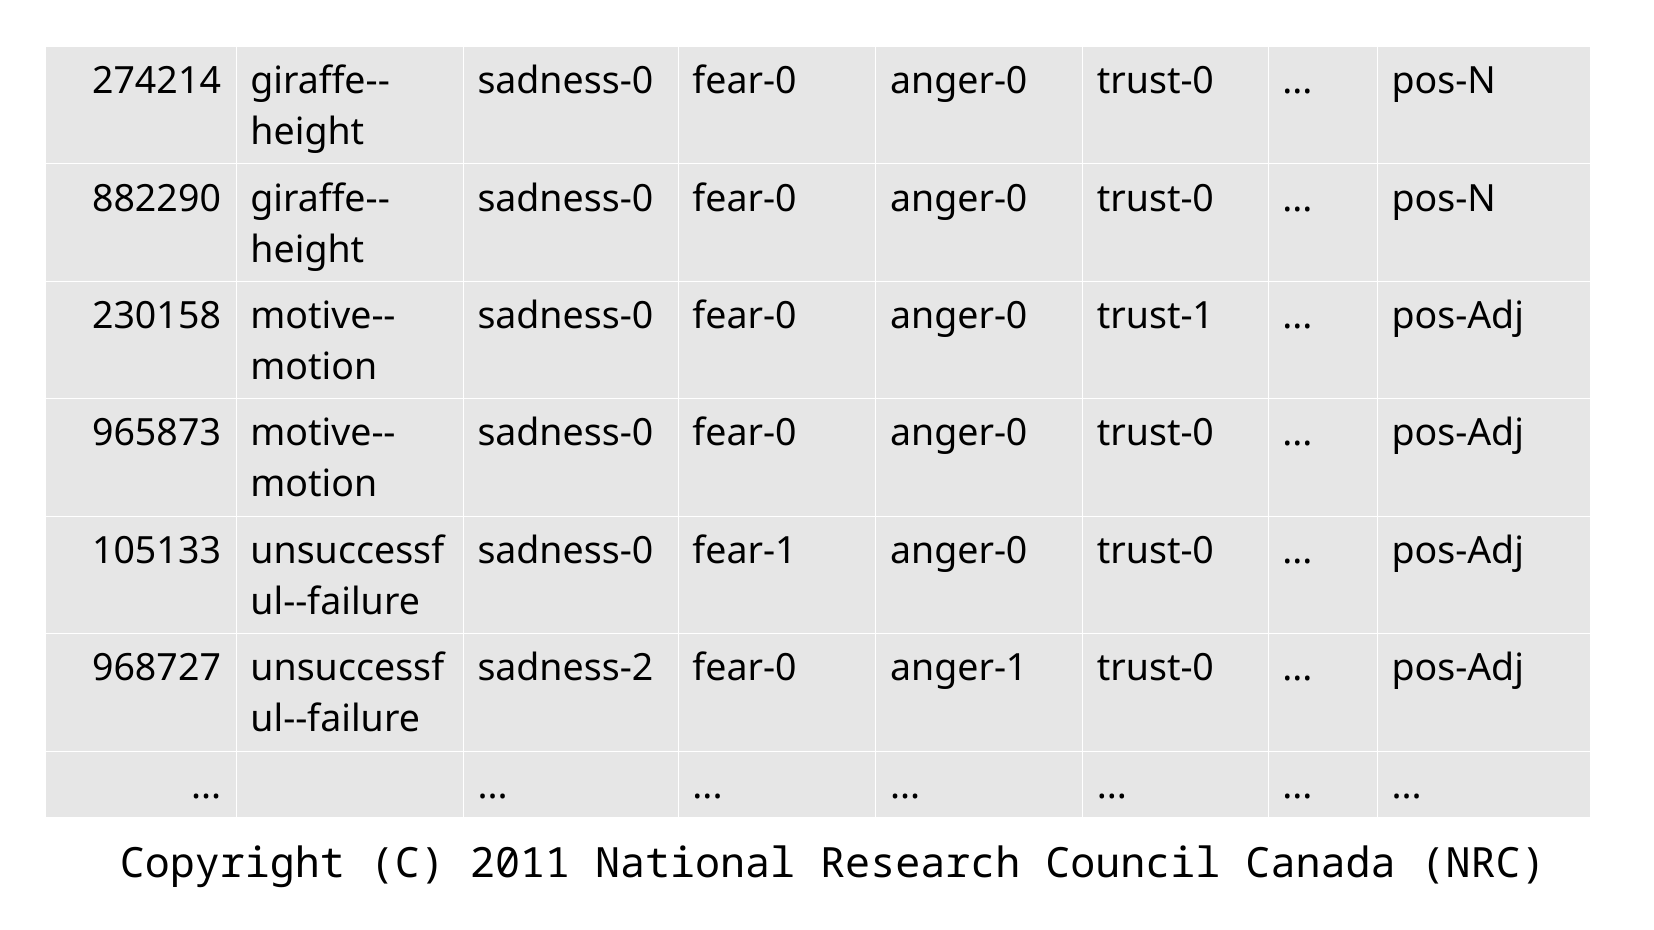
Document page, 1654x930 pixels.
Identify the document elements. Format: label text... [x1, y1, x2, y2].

table_cell anger-0 [876, 164, 1082, 281]
table_cell 105133 [46, 517, 236, 633]
table_cell pos-Adj [1378, 282, 1590, 398]
table_cell sadness-0 [464, 282, 678, 398]
table_cell unsuccessful--failure [237, 634, 463, 751]
table_header 274214 [46, 47, 236, 163]
table_cell 968727 [46, 634, 236, 751]
table_cell giraffe-- height [237, 164, 463, 281]
table_cell fear-0 [679, 164, 875, 281]
table_cell ... [1269, 164, 1377, 281]
table_cell ... [679, 752, 875, 817]
table_cell trust-0 [1083, 517, 1268, 633]
table_cell trust-0 [1083, 634, 1268, 751]
table_cell anger-1 [876, 634, 1082, 751]
table_cell pos-Adj [1378, 517, 1590, 633]
table_cell anger-0 [876, 517, 1082, 633]
table_cell fear-0 [679, 282, 875, 398]
table_cell trust-0 [1083, 164, 1268, 281]
table_cell trust-1 [1083, 282, 1268, 398]
table_cell ... [1269, 517, 1377, 633]
table_cell ... [1269, 752, 1377, 817]
table_cell unsuccessful--failure [237, 517, 463, 633]
table_cell fear-0 [679, 399, 875, 516]
table_cell sadness-0 [464, 164, 678, 281]
table_cell pos-Adj [1378, 634, 1590, 751]
table_cell ... [1378, 752, 1590, 817]
table_cell ... [1269, 634, 1377, 751]
table_cell ... [876, 752, 1082, 817]
table_cell pos-Adj [1378, 399, 1590, 516]
table_cell [237, 752, 463, 817]
table_cell 230158 [46, 282, 236, 398]
table_cell sadness-0 [464, 399, 678, 516]
table_header trust-0 [1083, 47, 1268, 163]
table_cell ... [464, 752, 678, 817]
table_cell sadness-2 [464, 634, 678, 751]
table_cell motive--motion [237, 399, 463, 516]
table_cell ... [1269, 399, 1377, 516]
table_cell 965873 [46, 399, 236, 516]
table_header sadness-0 [464, 47, 678, 163]
table_cell ... [46, 752, 236, 817]
table_cell fear-1 [679, 517, 875, 633]
table_cell ... [1083, 752, 1268, 817]
table_header giraffe-- height [237, 47, 463, 163]
table_header ... [1269, 47, 1377, 163]
text_box Copyright (C) 2011 National Research Council Canada (NRC) [74, 825, 1590, 884]
table_cell ... [1269, 282, 1377, 398]
table_header pos-N [1378, 47, 1590, 163]
table_cell sadness-0 [464, 517, 678, 633]
table_cell anger-0 [876, 399, 1082, 516]
table_cell trust-0 [1083, 399, 1268, 516]
table_cell pos-N [1378, 164, 1590, 281]
table_header anger-0 [876, 47, 1082, 163]
table_header fear-0 [679, 47, 875, 163]
table_cell motive--motion [237, 282, 463, 398]
table_cell anger-0 [876, 282, 1082, 398]
table_cell fear-0 [679, 634, 875, 751]
table_cell 882290 [46, 164, 236, 281]
